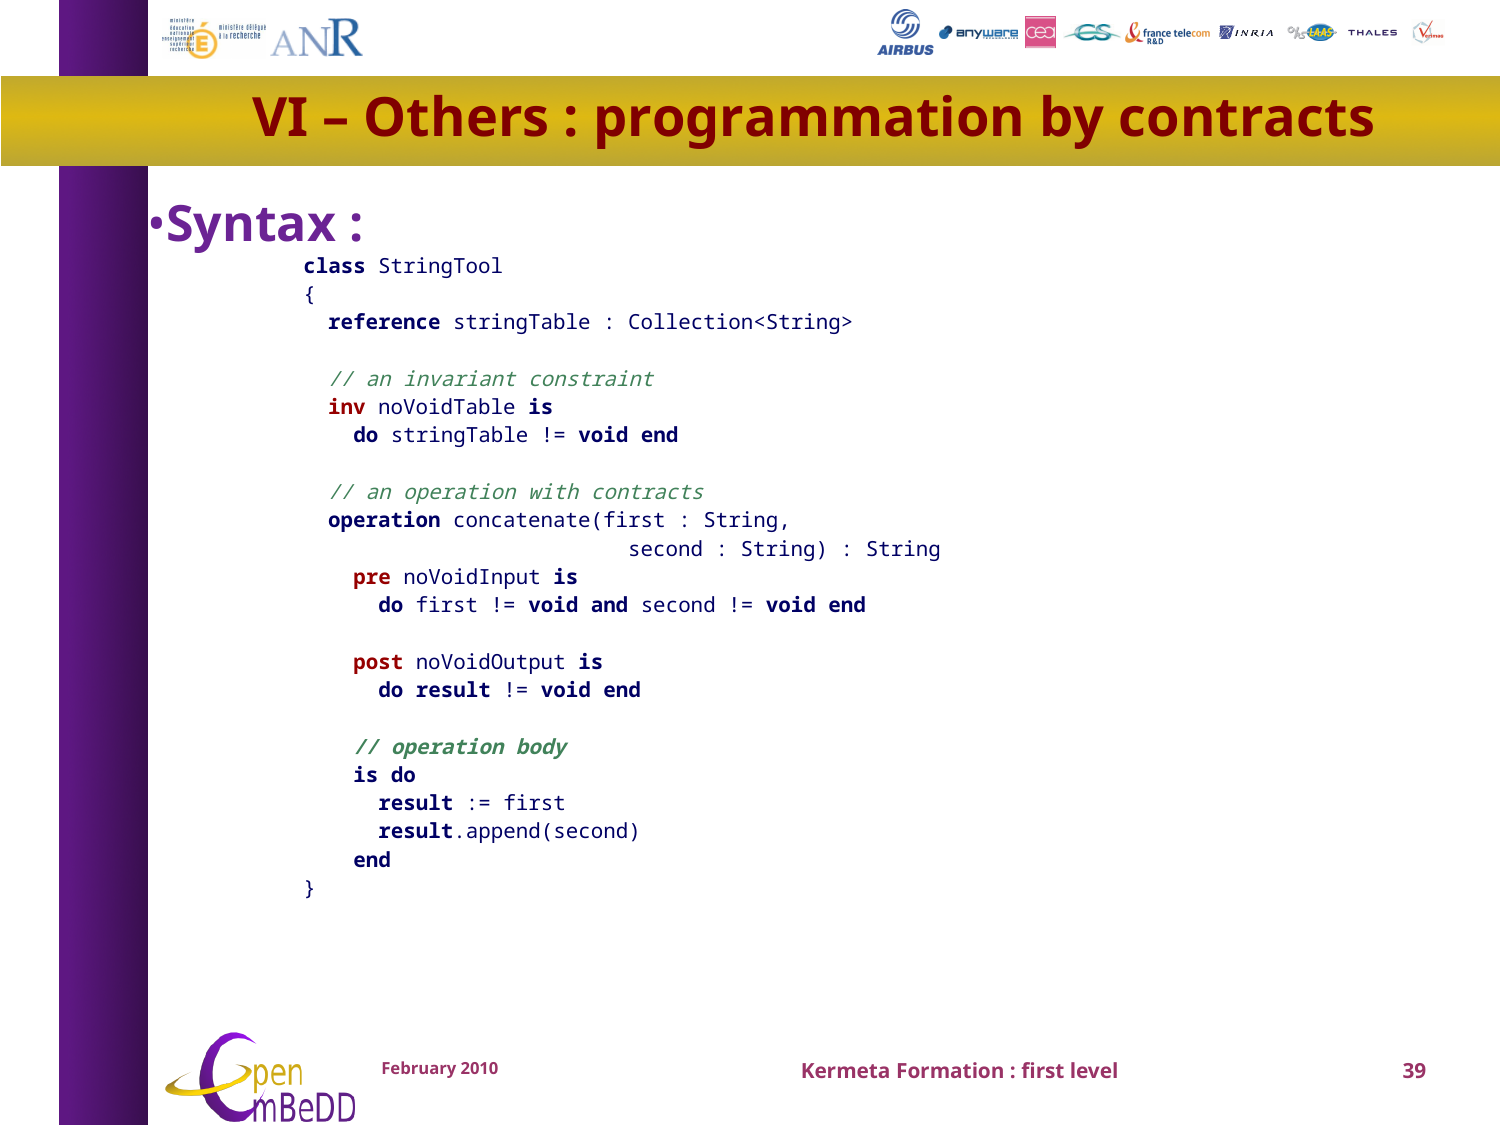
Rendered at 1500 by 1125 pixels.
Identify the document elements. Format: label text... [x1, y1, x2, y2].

text_box Kermeta Formation : first level [531, 1049, 1387, 1101]
list Syntax : [147, 191, 1488, 325]
text_box [1387, 1049, 1482, 1101]
text_box February 2010 [366, 1049, 531, 1101]
text_box class StringTool { reference stringTable : Collection<String> // an invariant constraint inv noVoidTable is do stringTable != void end // an operation with contracts operation concatenate(first : String, second : String) : String pre noVoidInput is do first != void and second != void end post noVoidOutput is do result != void end // operation body is do result := first result.append(second) end } [288, 290, 1145, 862]
title VI – Others : programmation by contracts [147, 82, 1481, 148]
